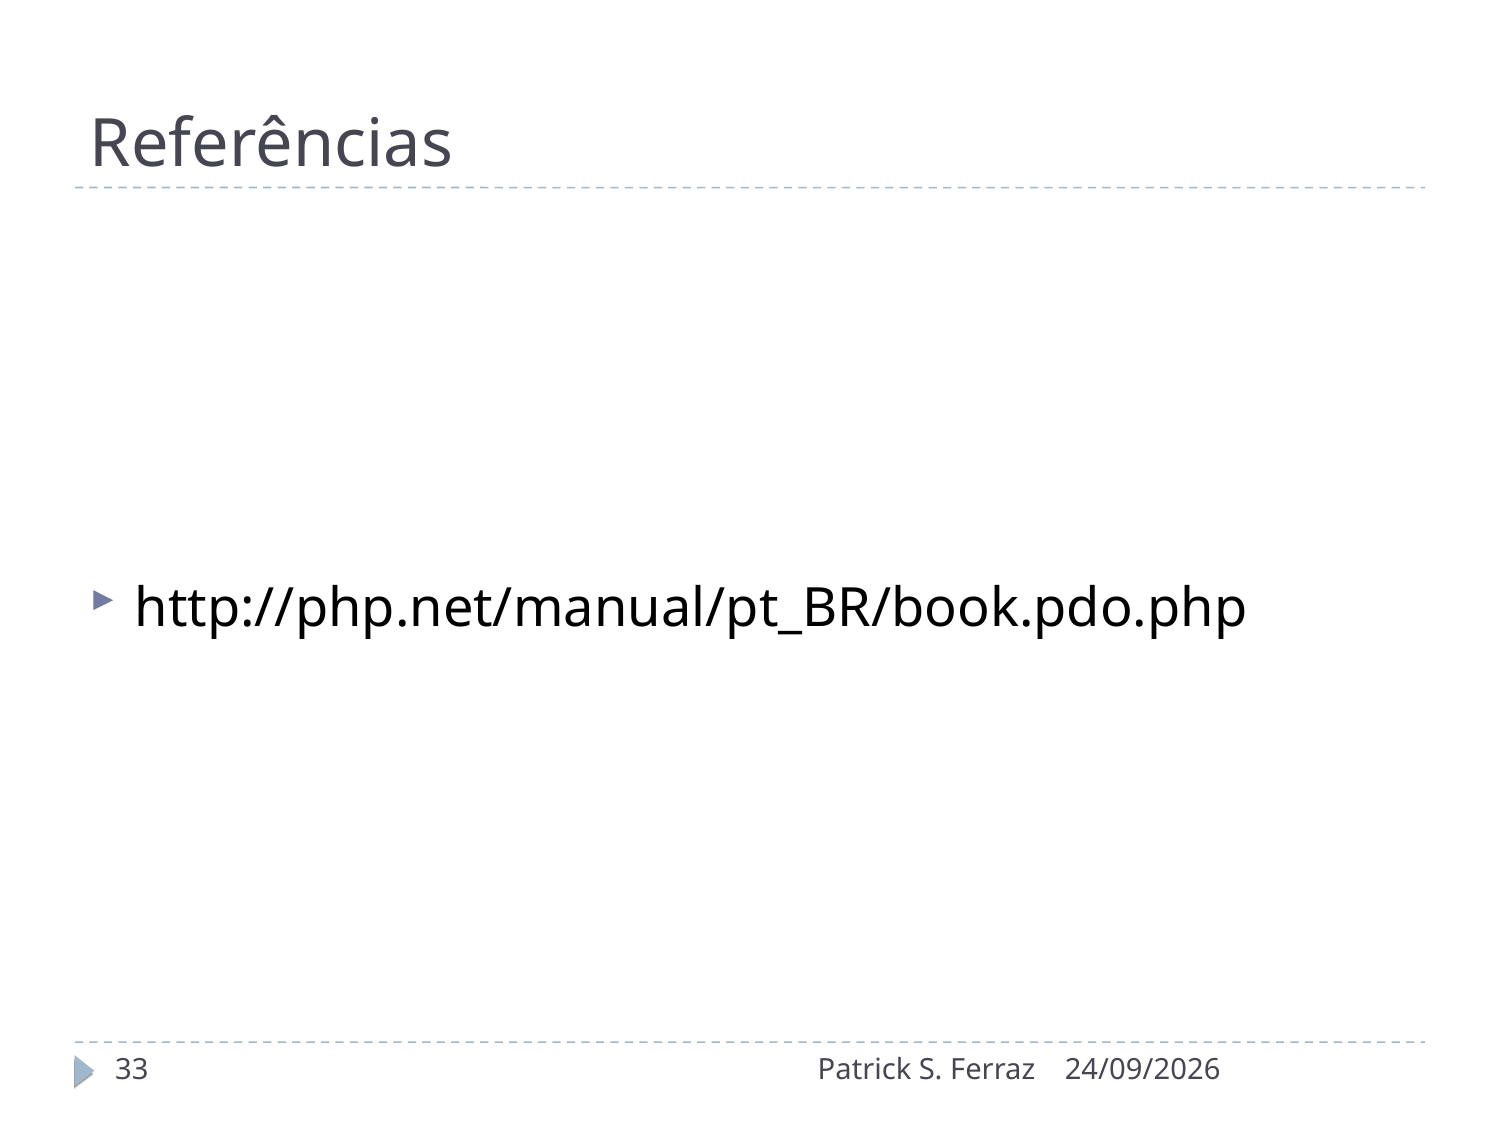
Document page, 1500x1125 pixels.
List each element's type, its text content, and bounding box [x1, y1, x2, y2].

list http://php.net/manual/pt_BR/book.pdo.php [75, 200, 1425, 1010]
slide_number 08/07/2017 [1051, 1042, 1426, 1103]
footer Patrick S. Ferraz [475, 1042, 1051, 1103]
slide_number <número> [100, 1042, 426, 1103]
title Referências [75, 24, 1425, 188]
